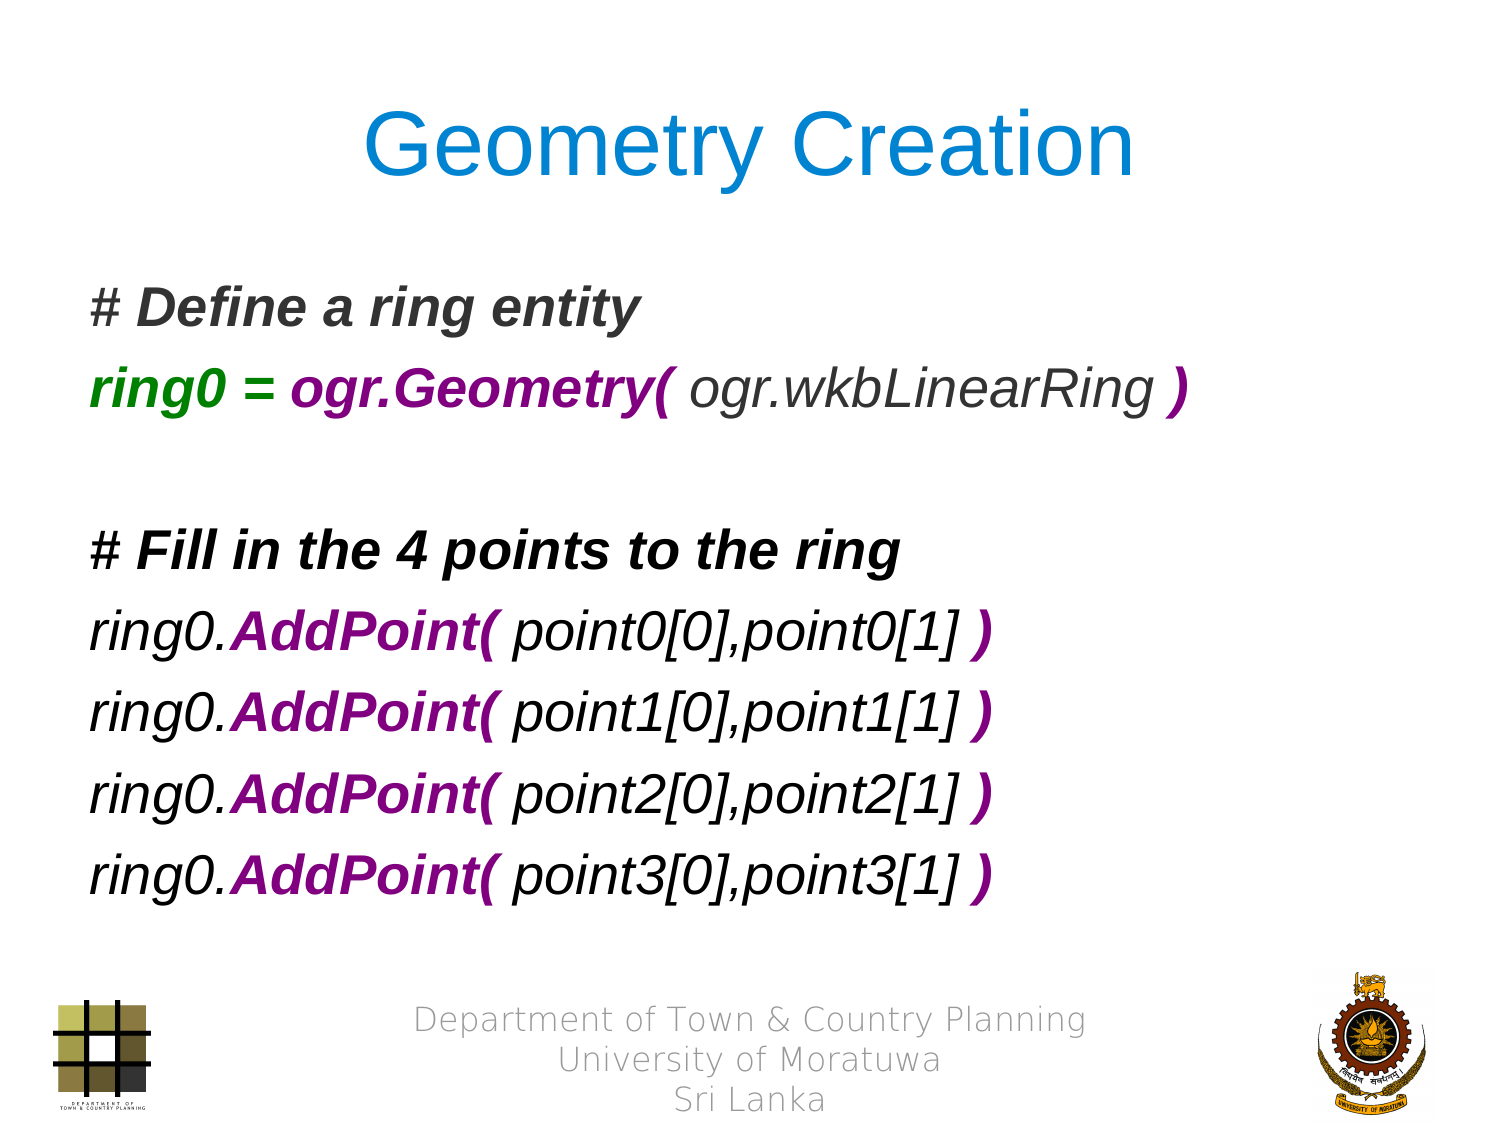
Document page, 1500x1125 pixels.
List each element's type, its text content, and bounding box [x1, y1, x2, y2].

picture [1312, 966, 1435, 1125]
list # Define a ring entity ring0 = ogr.Geometry( ogr.wkbLinearRing ) # Fill in the 4 points to the ring ring0.AddPoint( point0[0],point0[1] ) ring0.AddPoint( point1[0],point1[1] ) ring0.AddPoint( point2[0],point2[1] ) ring0.AddPoint( point3[0],point3[1] ) [75, 262, 1426, 916]
picture [53, 1000, 151, 1110]
title Geometry Creation [75, 45, 1426, 233]
